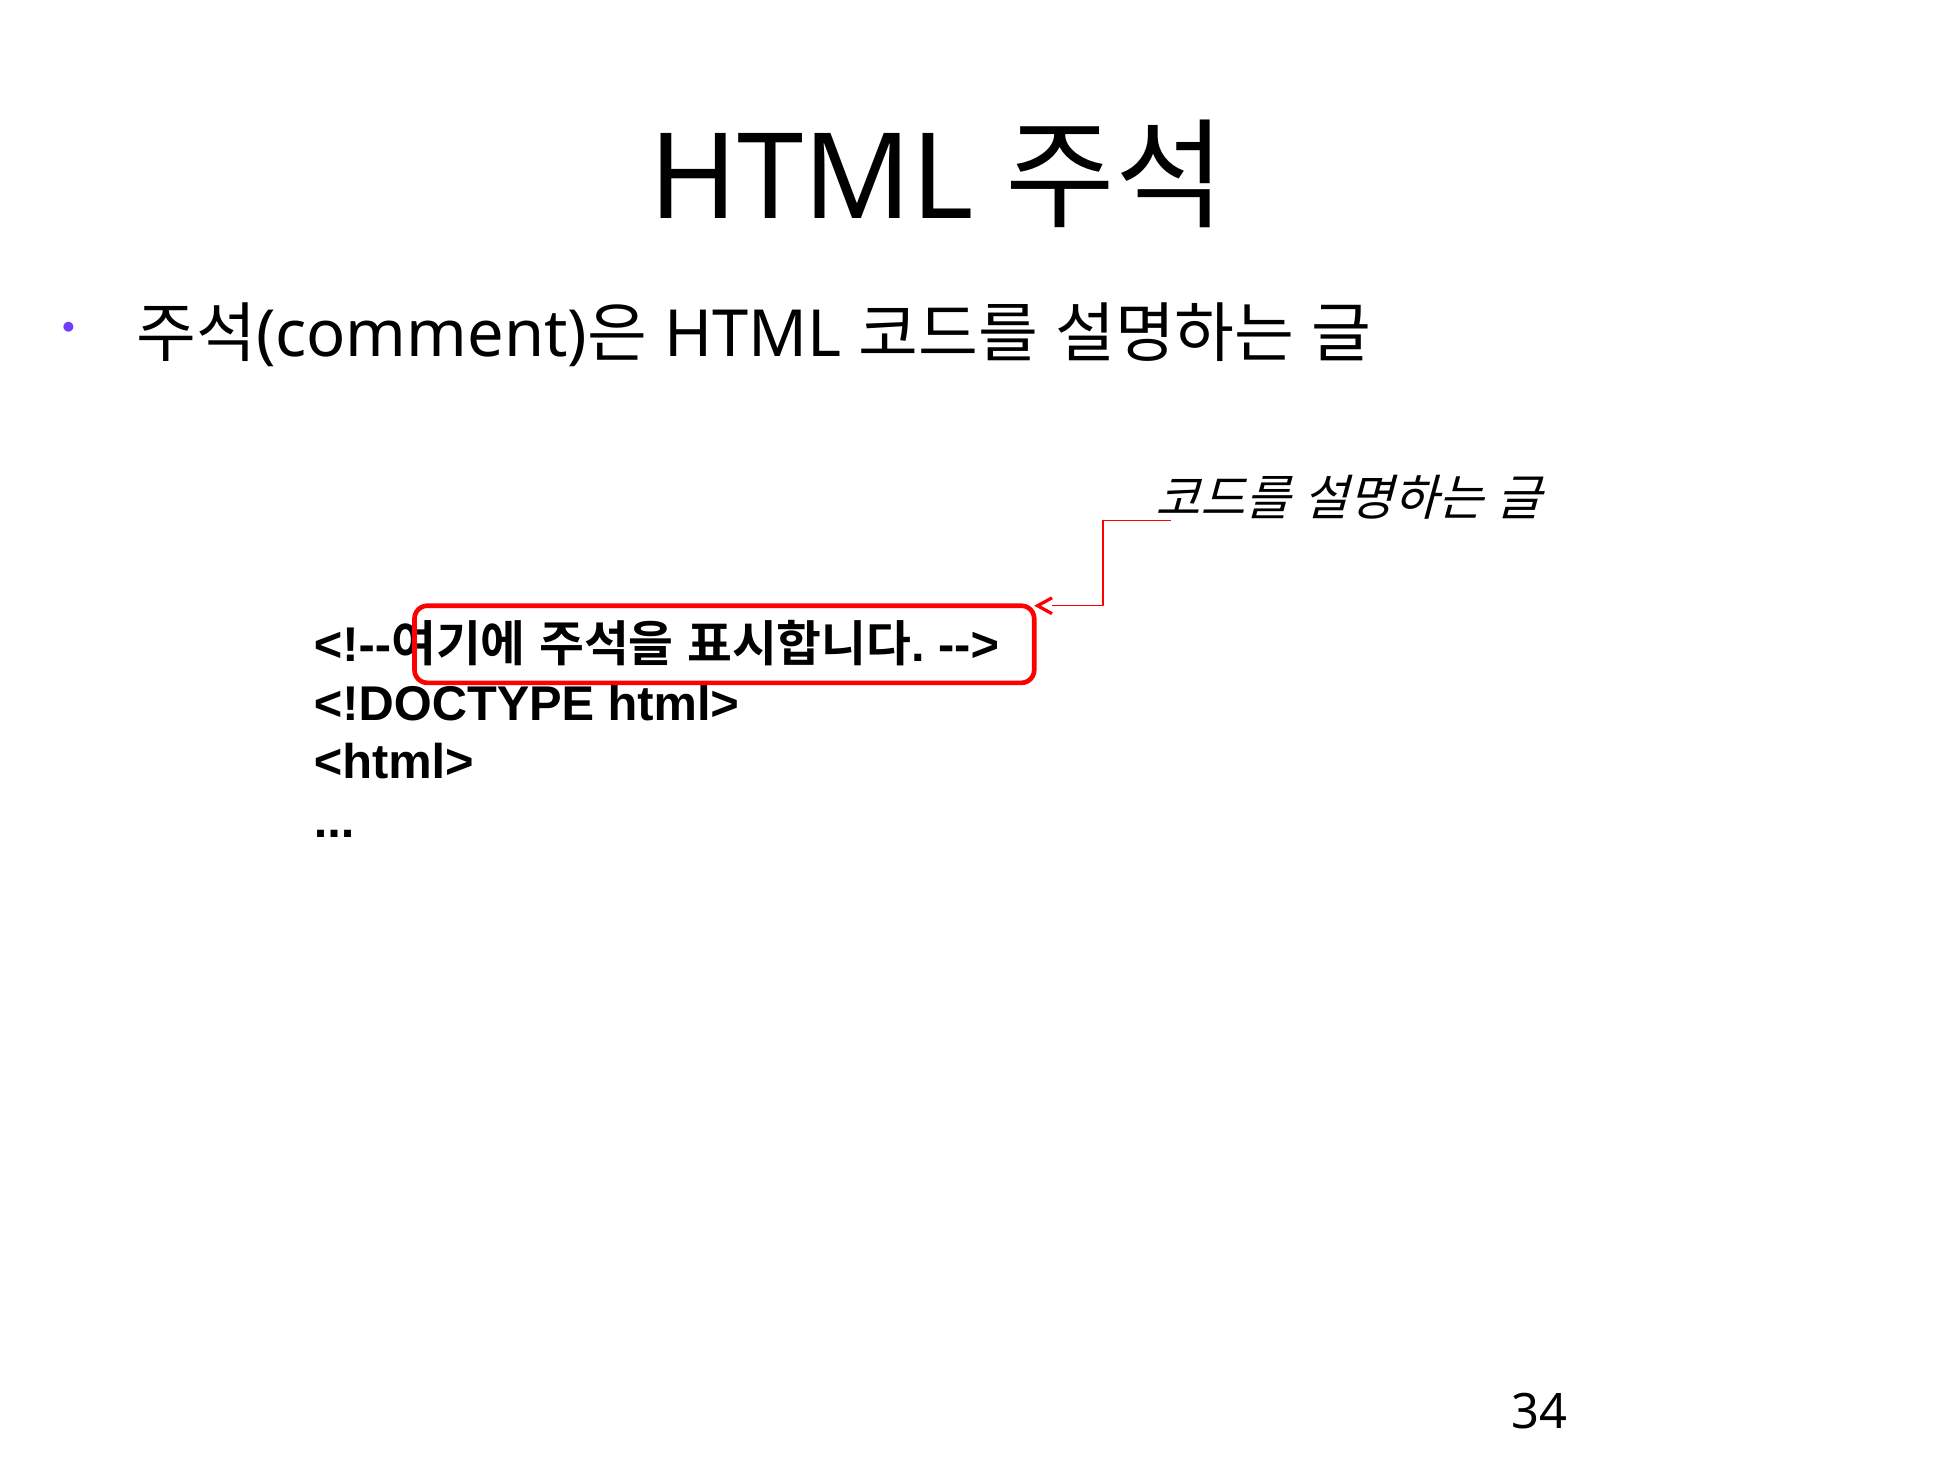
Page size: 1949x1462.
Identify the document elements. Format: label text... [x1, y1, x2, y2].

text_box 코드를 설명하는 글 [1141, 458, 1557, 533]
list 주석(comment)은 HTML 코드를 설명하는 글 [48, 284, 1897, 1343]
text_box <!--여기에 주석을 표시합니다. --> <!DOCTYPE html> <html> ... [417, 609, 1031, 680]
text_box <!--여기에 주석을 표시합니다. --> <!DOCTYPE html> <html> ... [299, 605, 1448, 888]
title HTML 주석 [156, 92, 1749, 255]
slide_number <숫자> [1496, 1372, 1899, 1462]
